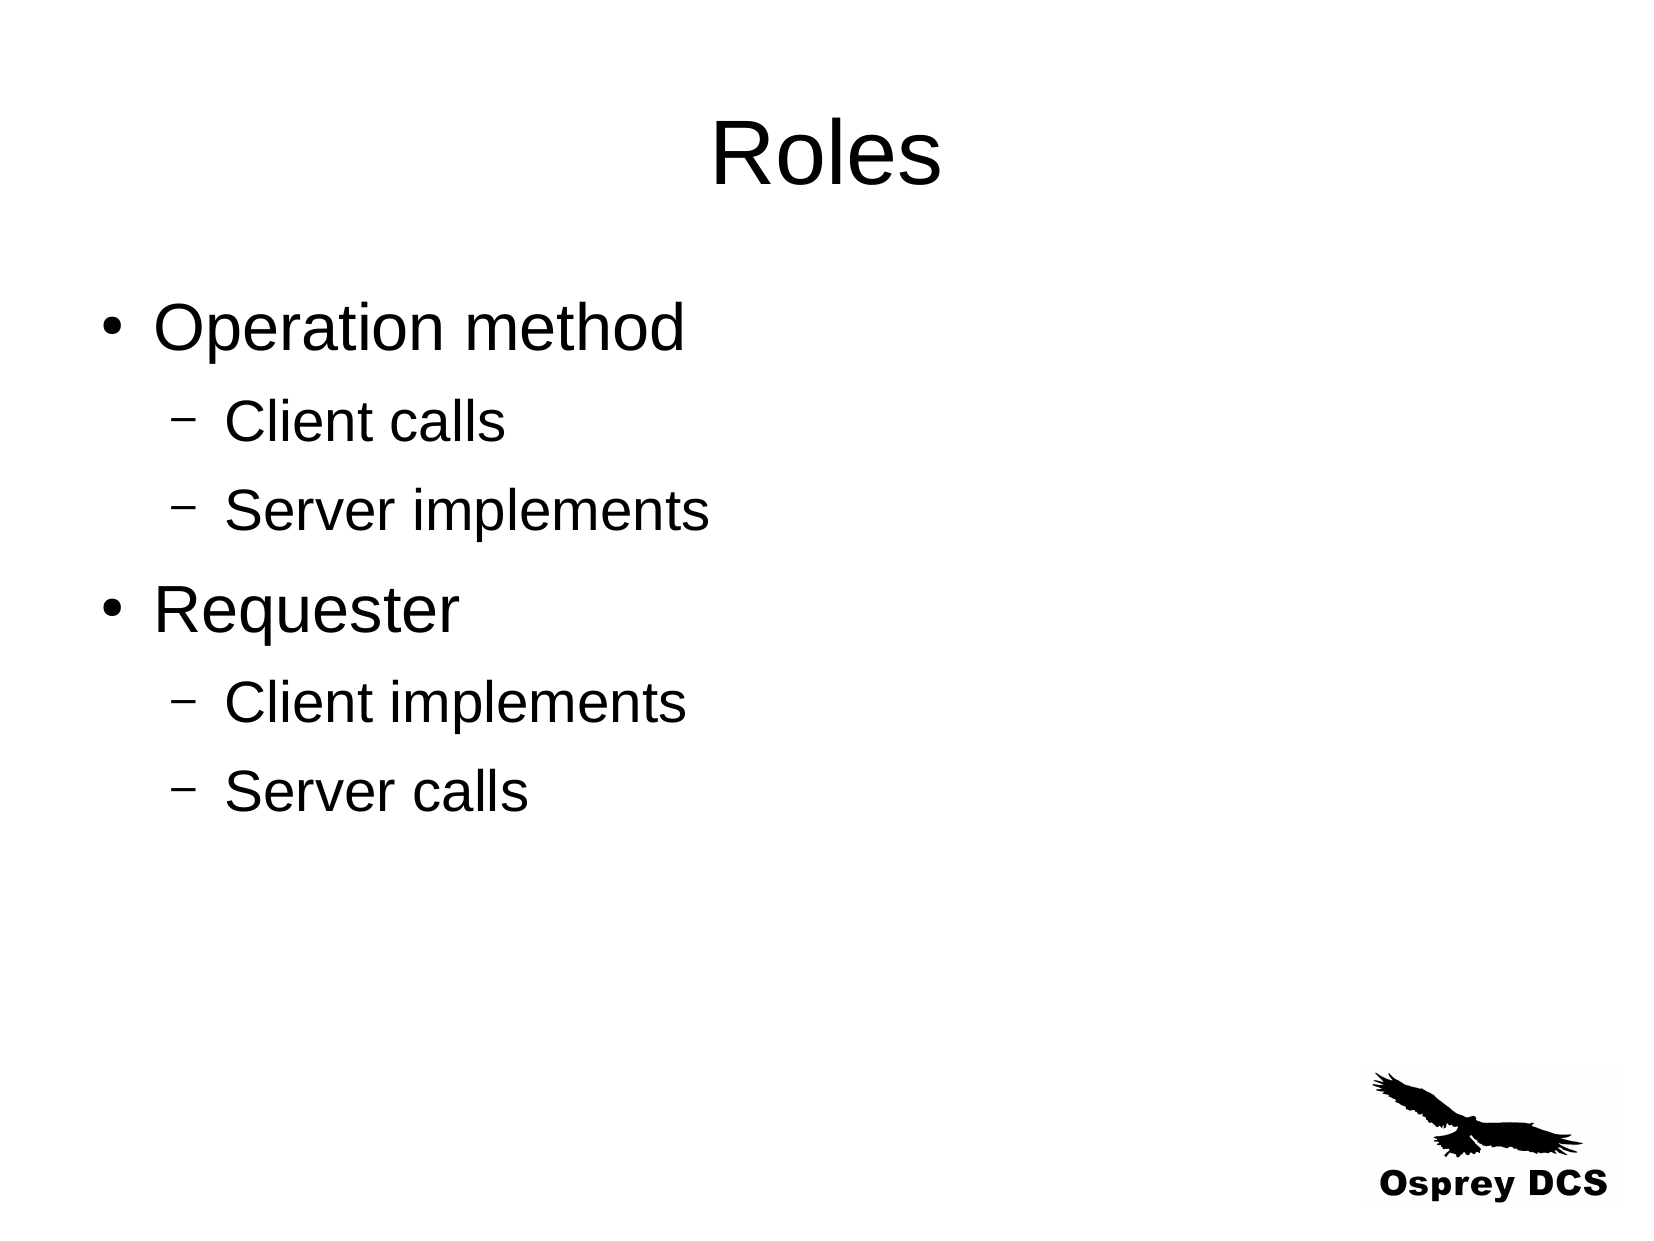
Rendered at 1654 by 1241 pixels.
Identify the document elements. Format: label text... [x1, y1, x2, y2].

title Roles [82, 49, 1571, 257]
list Operation method Client calls Server implements Requester Client implements Server calls [82, 290, 1571, 1010]
picture [1364, 1064, 1620, 1208]
